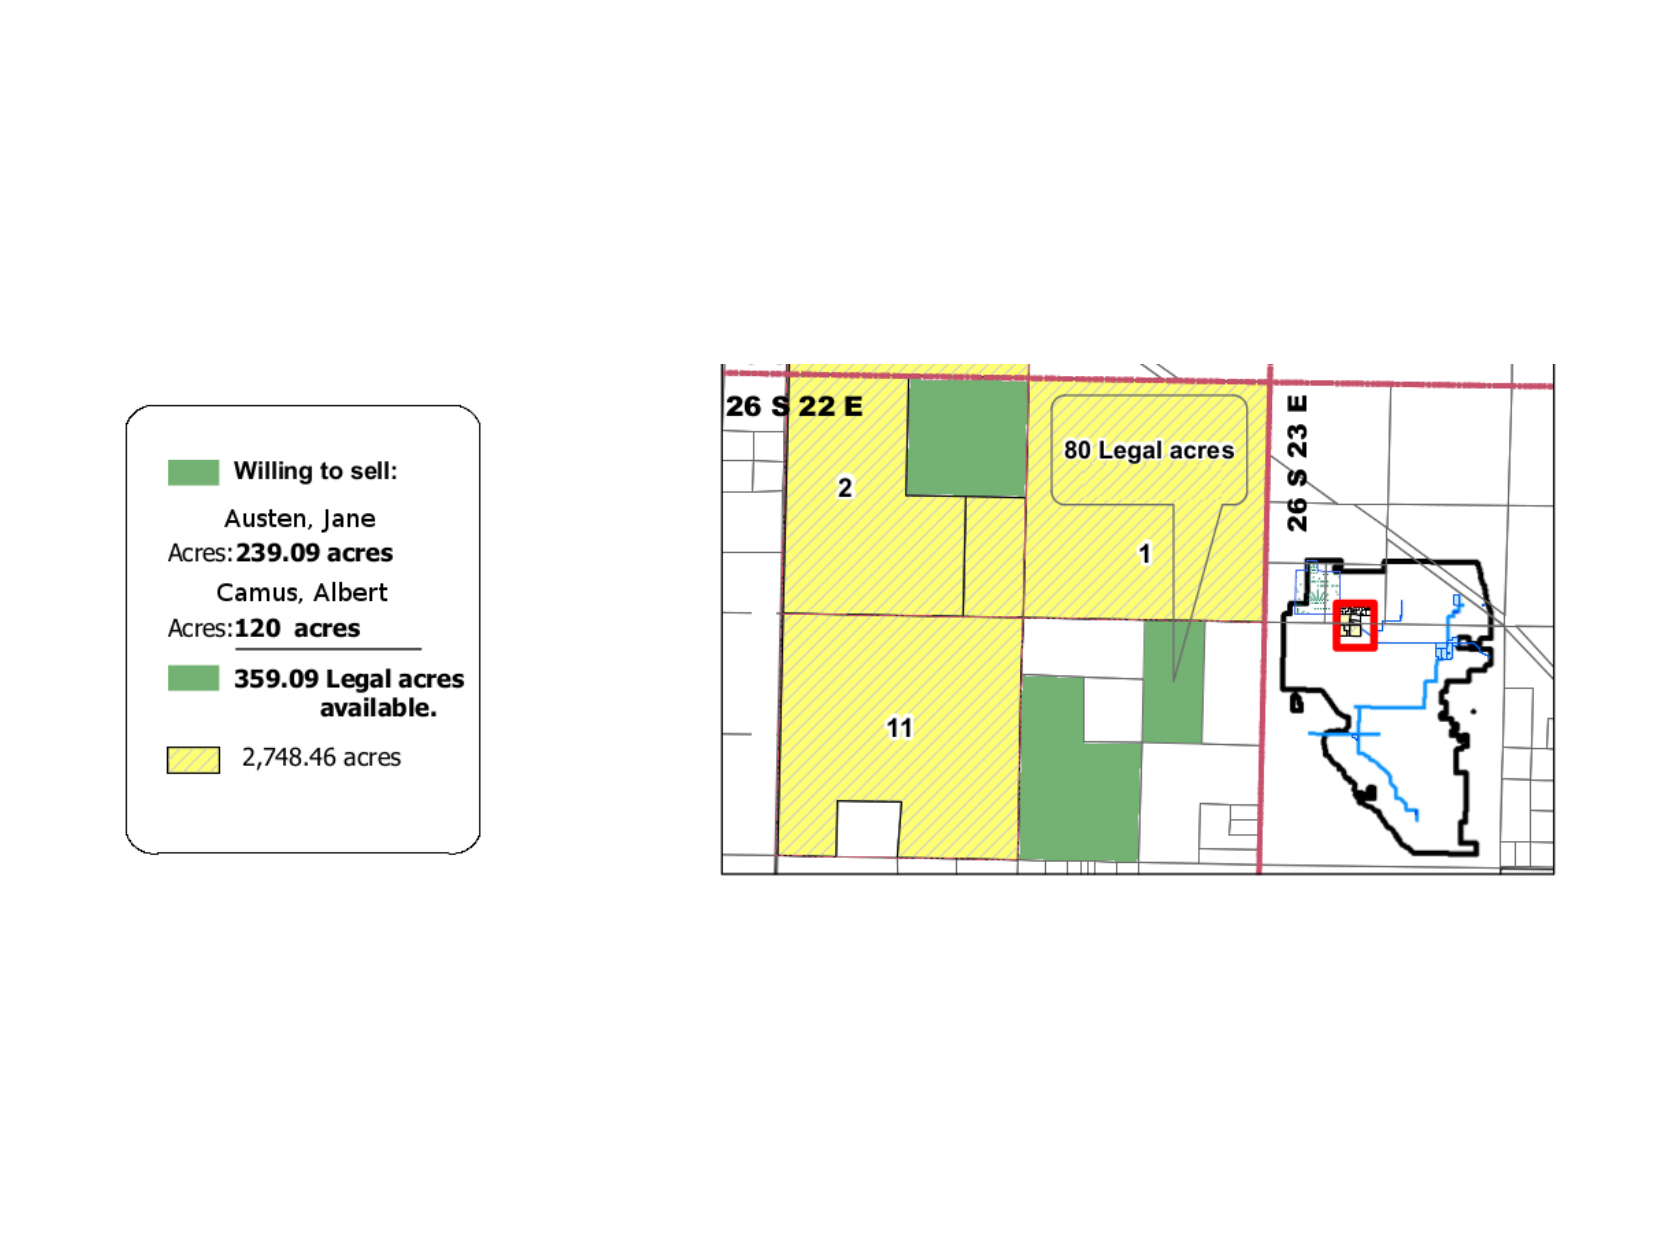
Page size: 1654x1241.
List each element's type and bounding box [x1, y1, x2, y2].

picture [82, 364, 1571, 936]
